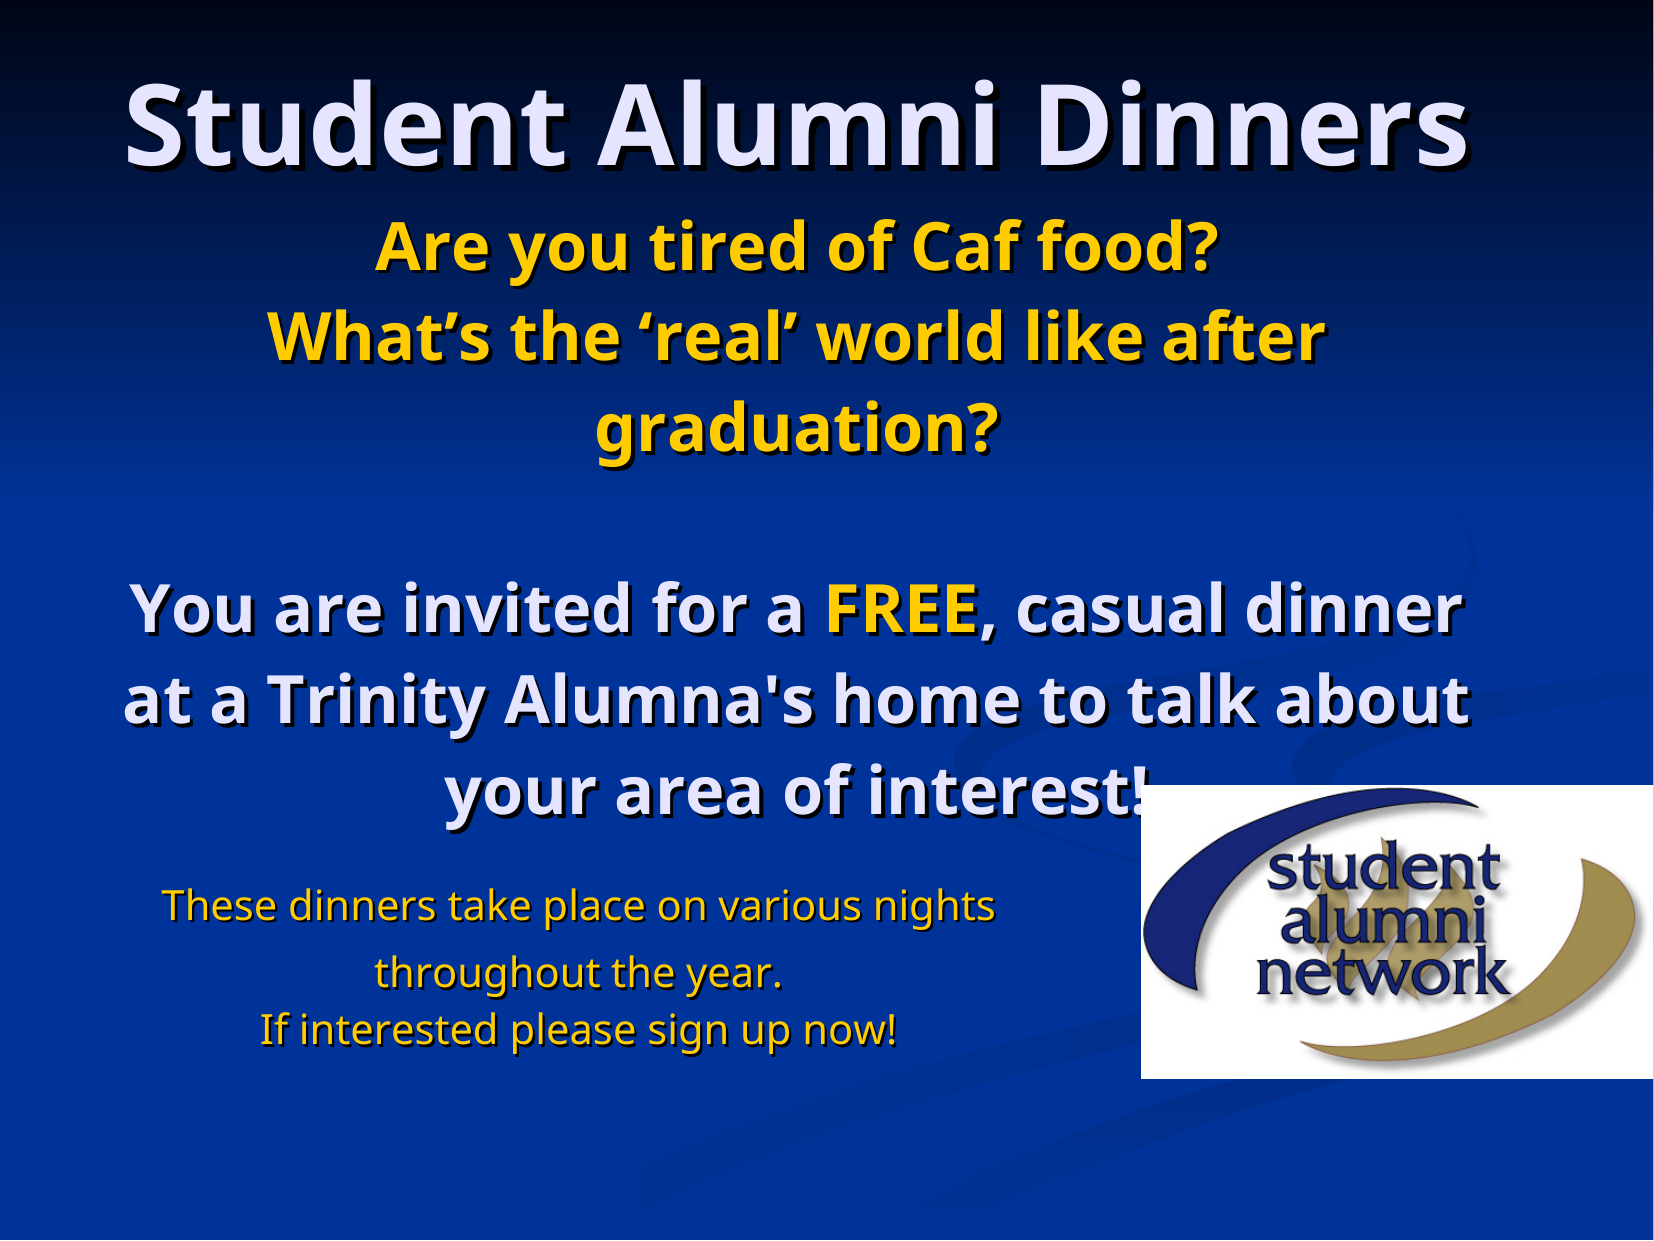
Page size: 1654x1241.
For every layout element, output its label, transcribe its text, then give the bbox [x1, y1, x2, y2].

subtitle These dinners take place on various nights throughout the year. If interested please sign up now! [0, 868, 1158, 1186]
title Student Alumni Dinners Are you tired of Caf food? What’s the ‘real’ world like after graduation? You are invited for a FREE, casual dinner at a Trinity Alumna's home to talk about your area of interest! [94, 0, 1501, 868]
picture [1141, 785, 1654, 1079]
